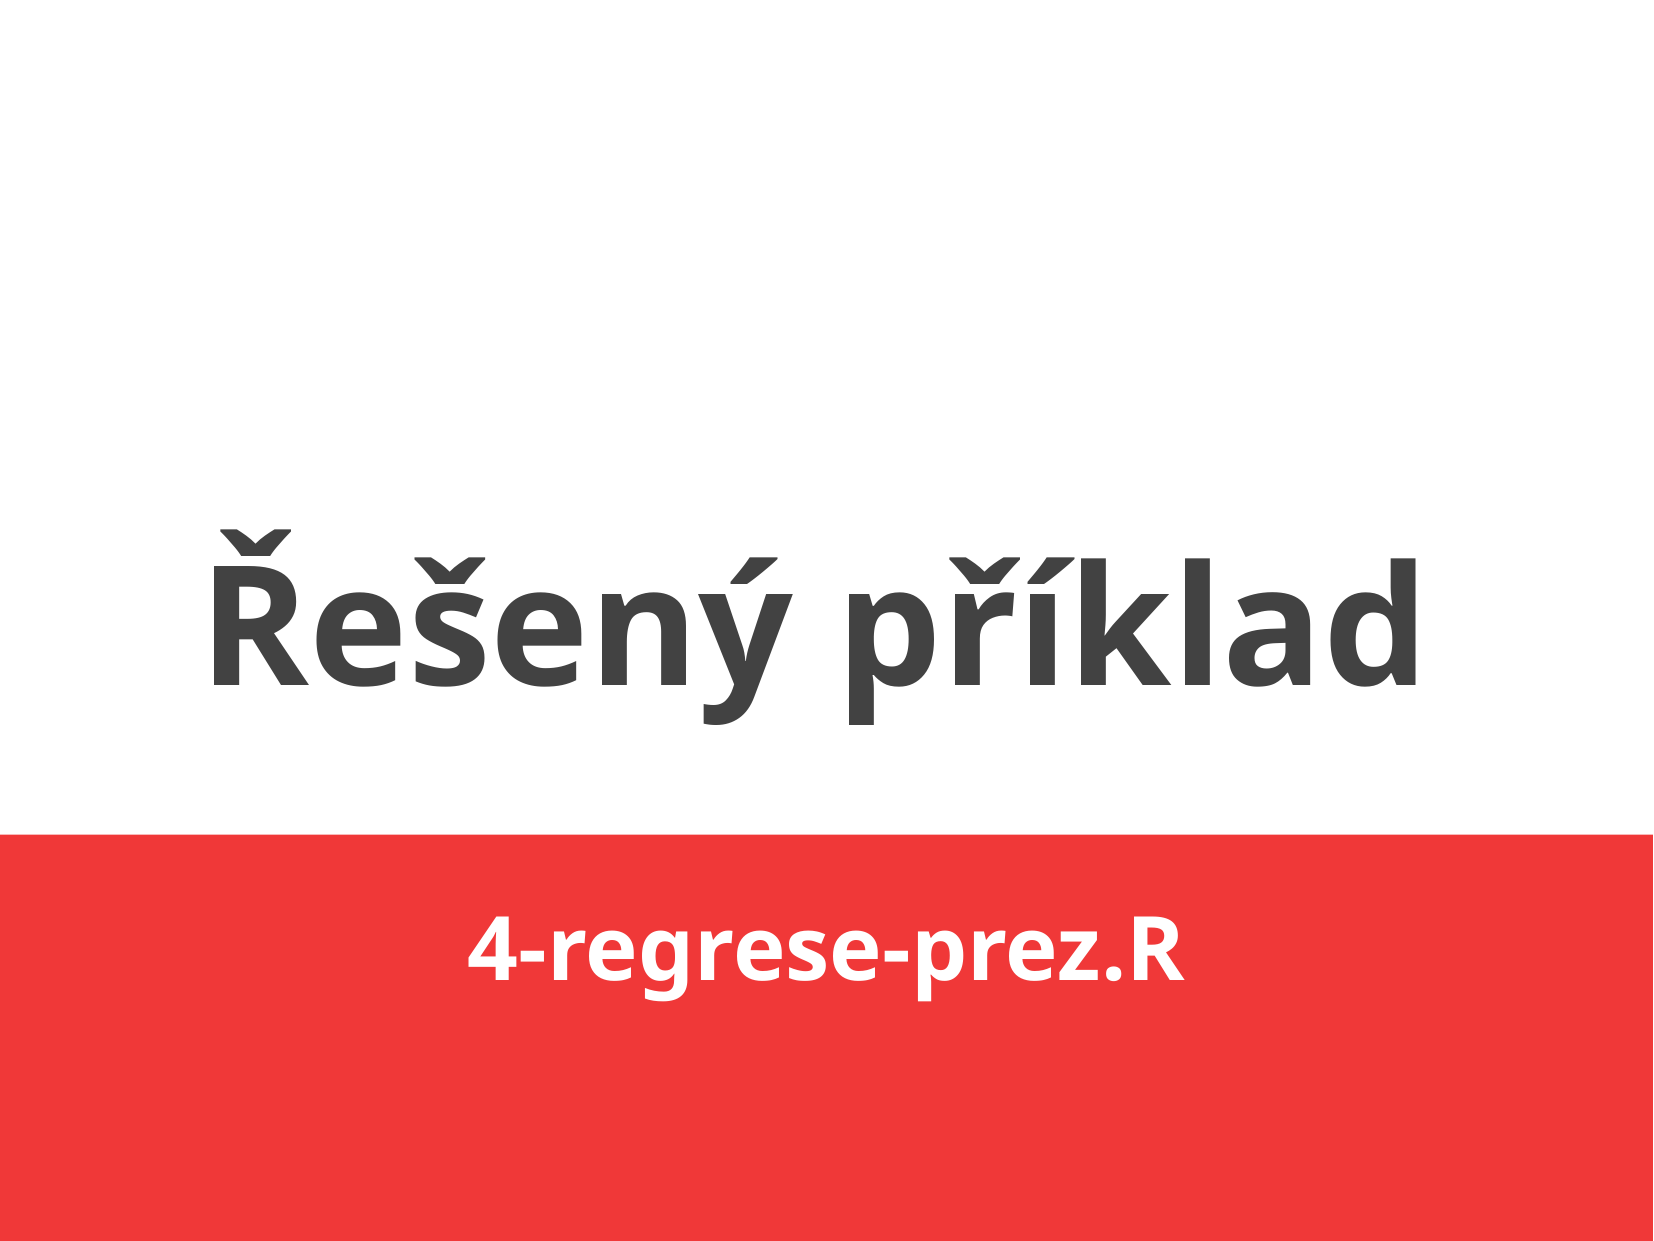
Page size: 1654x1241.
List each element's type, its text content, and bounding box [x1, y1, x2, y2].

subtitle 4-regrese-prez.R [82, 841, 1571, 1050]
title Řešený příklad [70, 430, 1559, 812]
